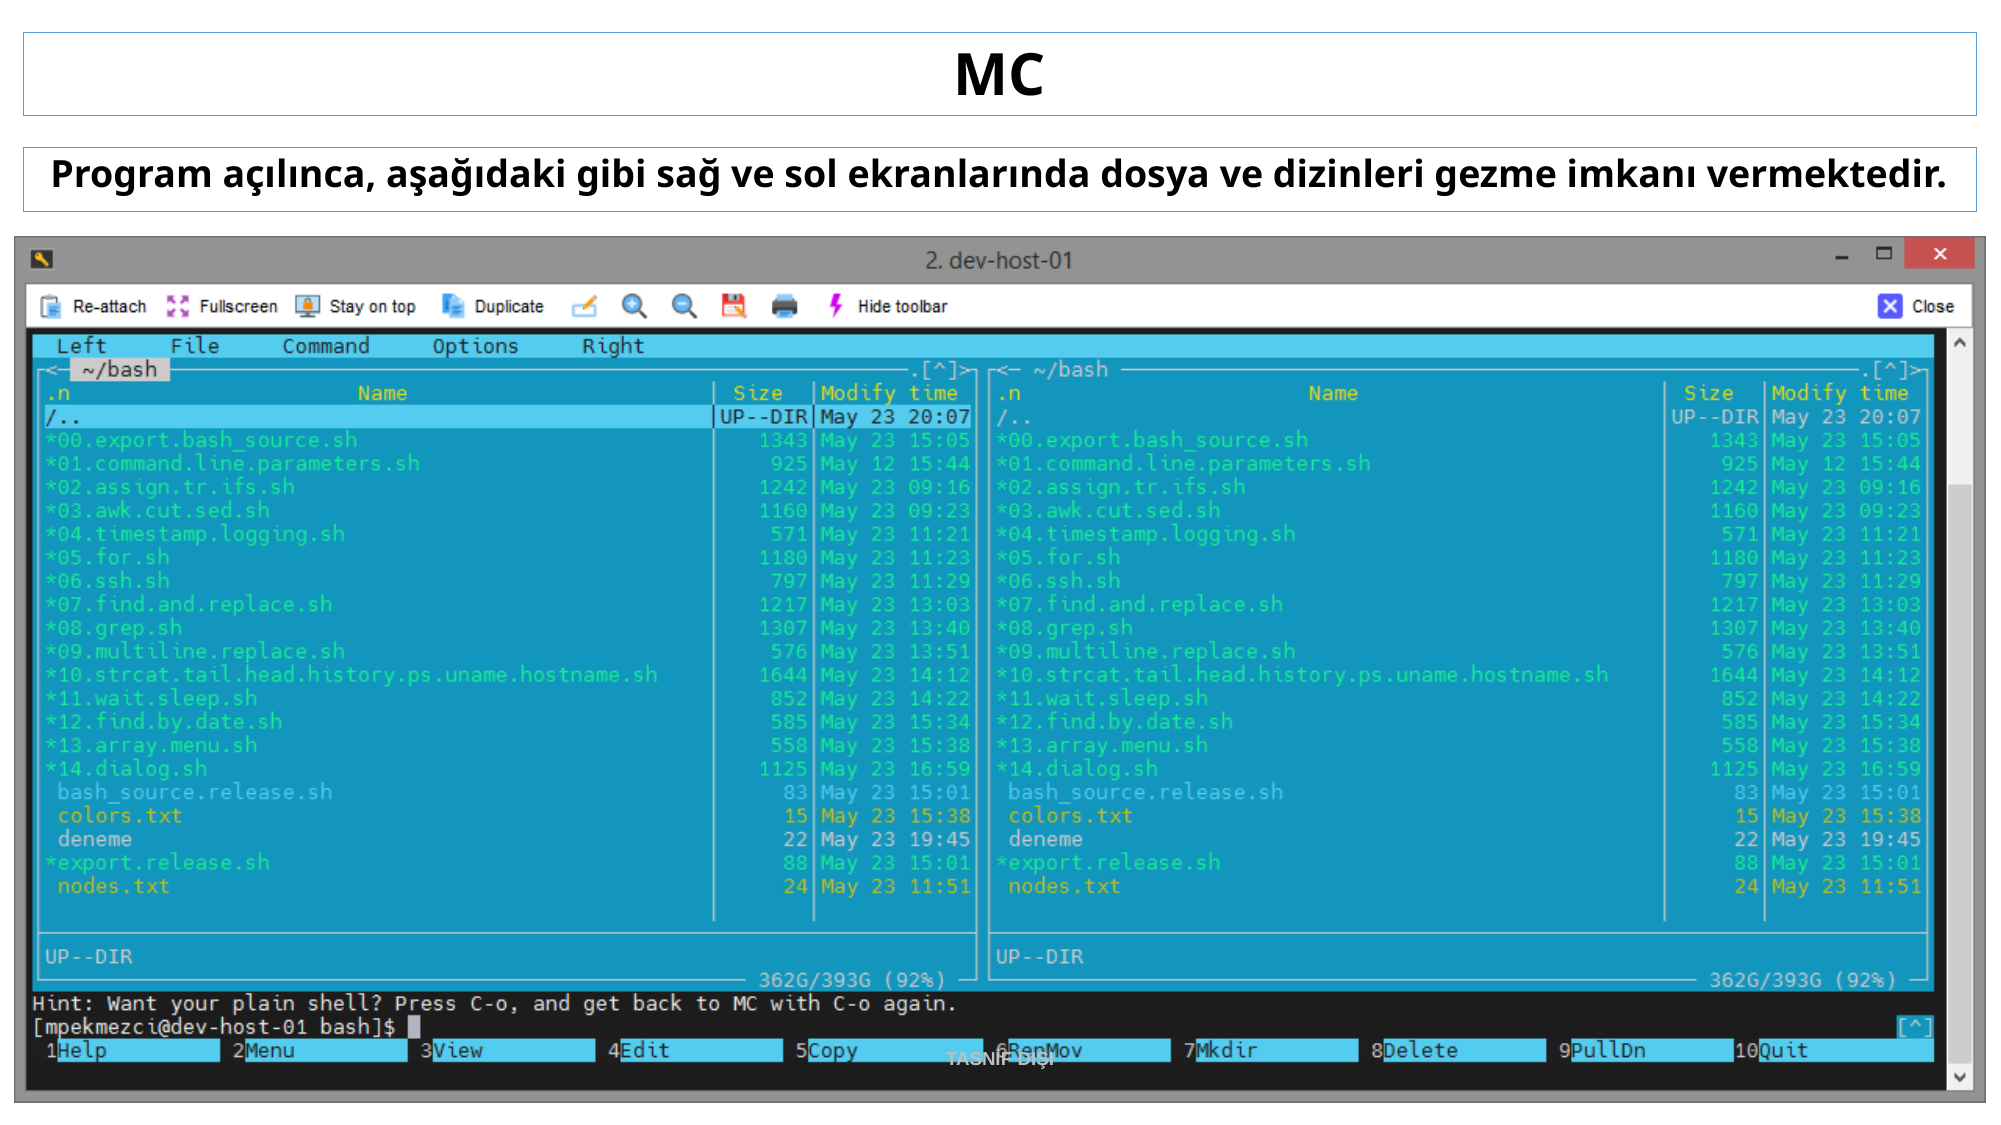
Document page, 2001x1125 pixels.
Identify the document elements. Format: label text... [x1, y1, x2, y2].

text_box Program açılınca, aşağıdaki gibi sağ ve sol ekranlarında dosya ve dizinleri gezme imkanı vermektedir. [23, 147, 1977, 212]
title MC [23, 32, 1977, 116]
footer TASNİF DIŞI [0, 1042, 2000, 1103]
picture [14, 236, 1986, 1042]
